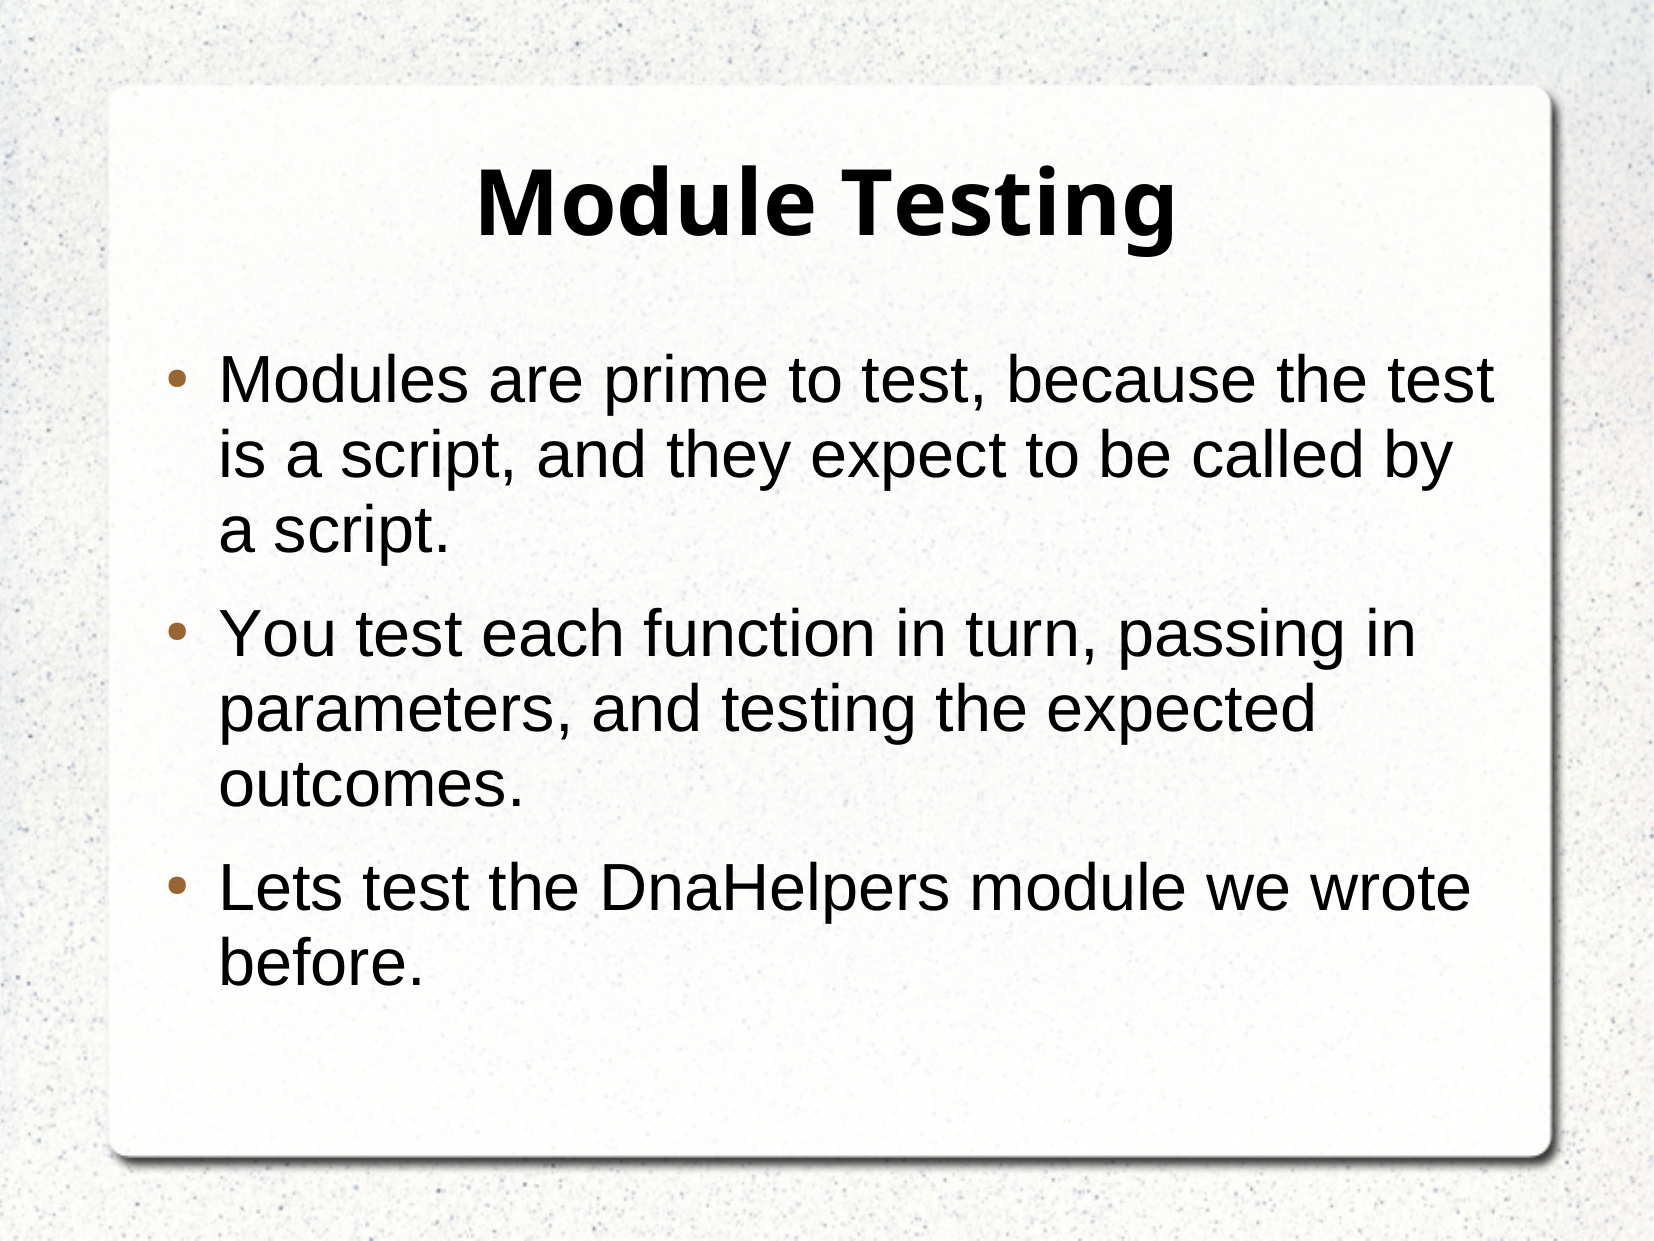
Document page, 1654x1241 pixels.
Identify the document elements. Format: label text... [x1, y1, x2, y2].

title Module Testing [118, 96, 1536, 304]
picture [0, 0, 1654, 1241]
list Modules are prime to test, because the test is a script, and they expect to be called by a script. You test each function in turn, passing in parameters, and testing the expected outcomes. Lets test the DnaHelpers module we wrote before. [147, 342, 1506, 998]
